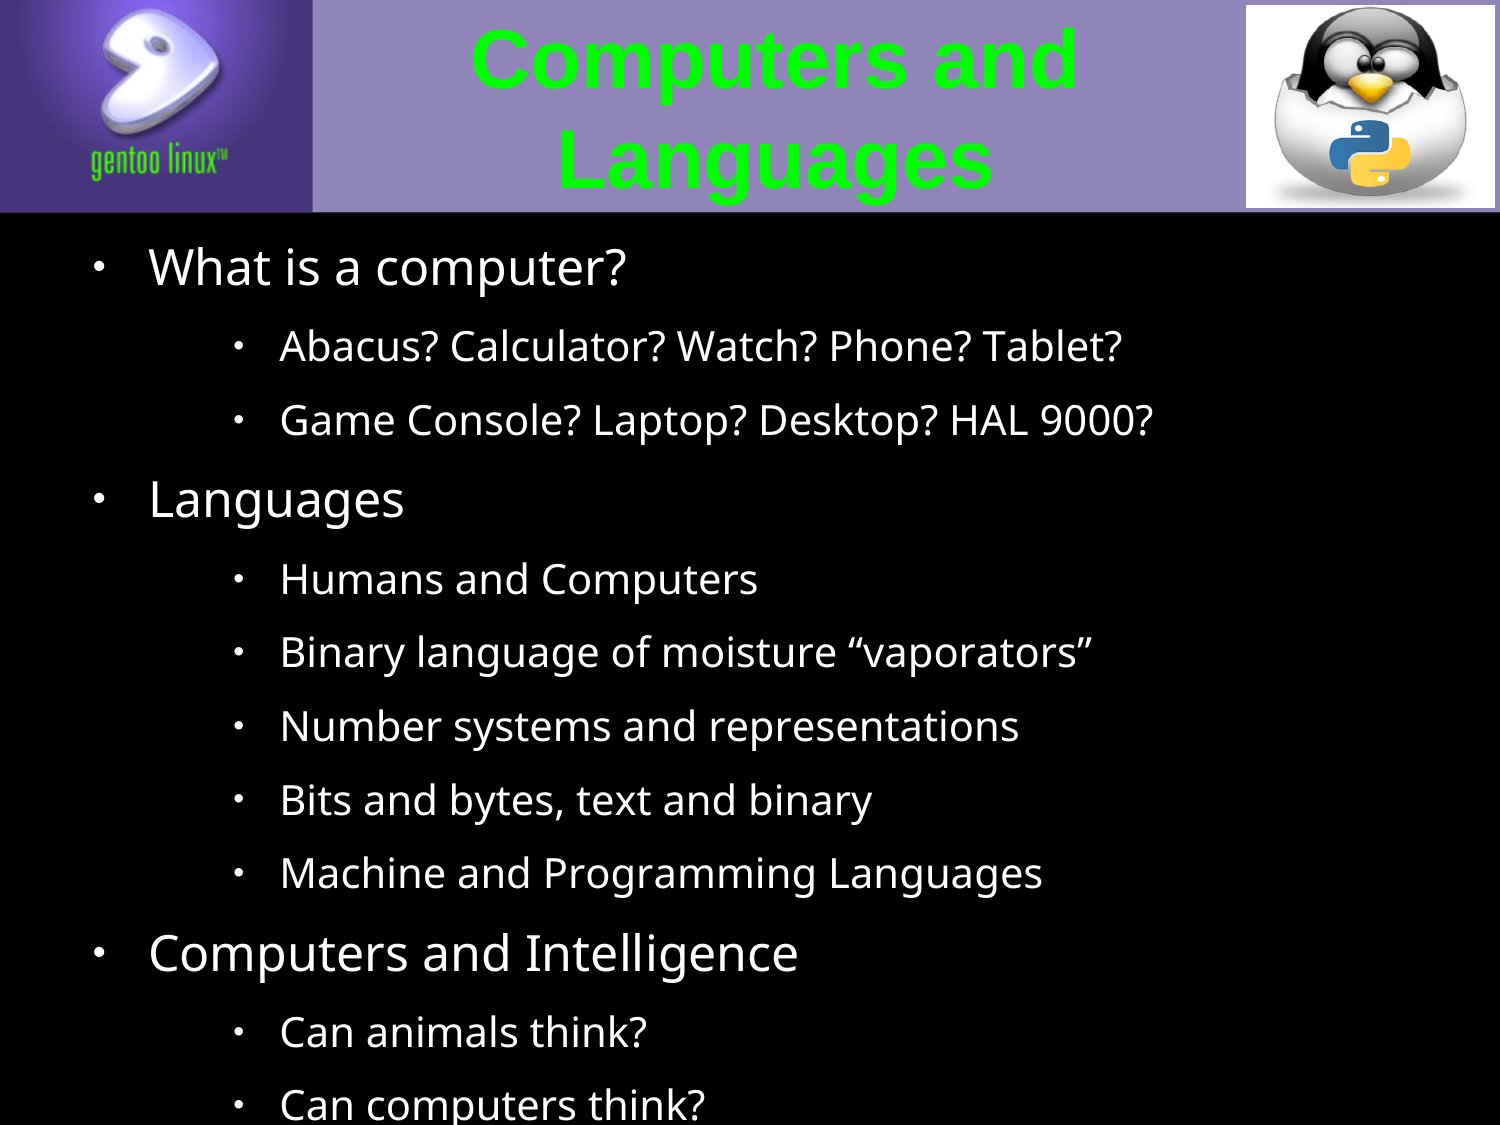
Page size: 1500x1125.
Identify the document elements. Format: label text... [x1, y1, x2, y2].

picture [1246, 5, 1495, 208]
title Computers and Languages [319, 9, 1233, 203]
picture [0, 0, 302, 184]
list What is a computer? Abacus? Calculator? Watch? Phone? Tablet? Game Console? Laptop? Desktop? HAL 9000? Languages Humans and Computers Binary language of moisture “vaporators” Number systems and representations Bits and bytes, text and binary Machine and Programming Languages Computers and Intelligence Can animals think? Can computers think? [35, 232, 1460, 1092]
